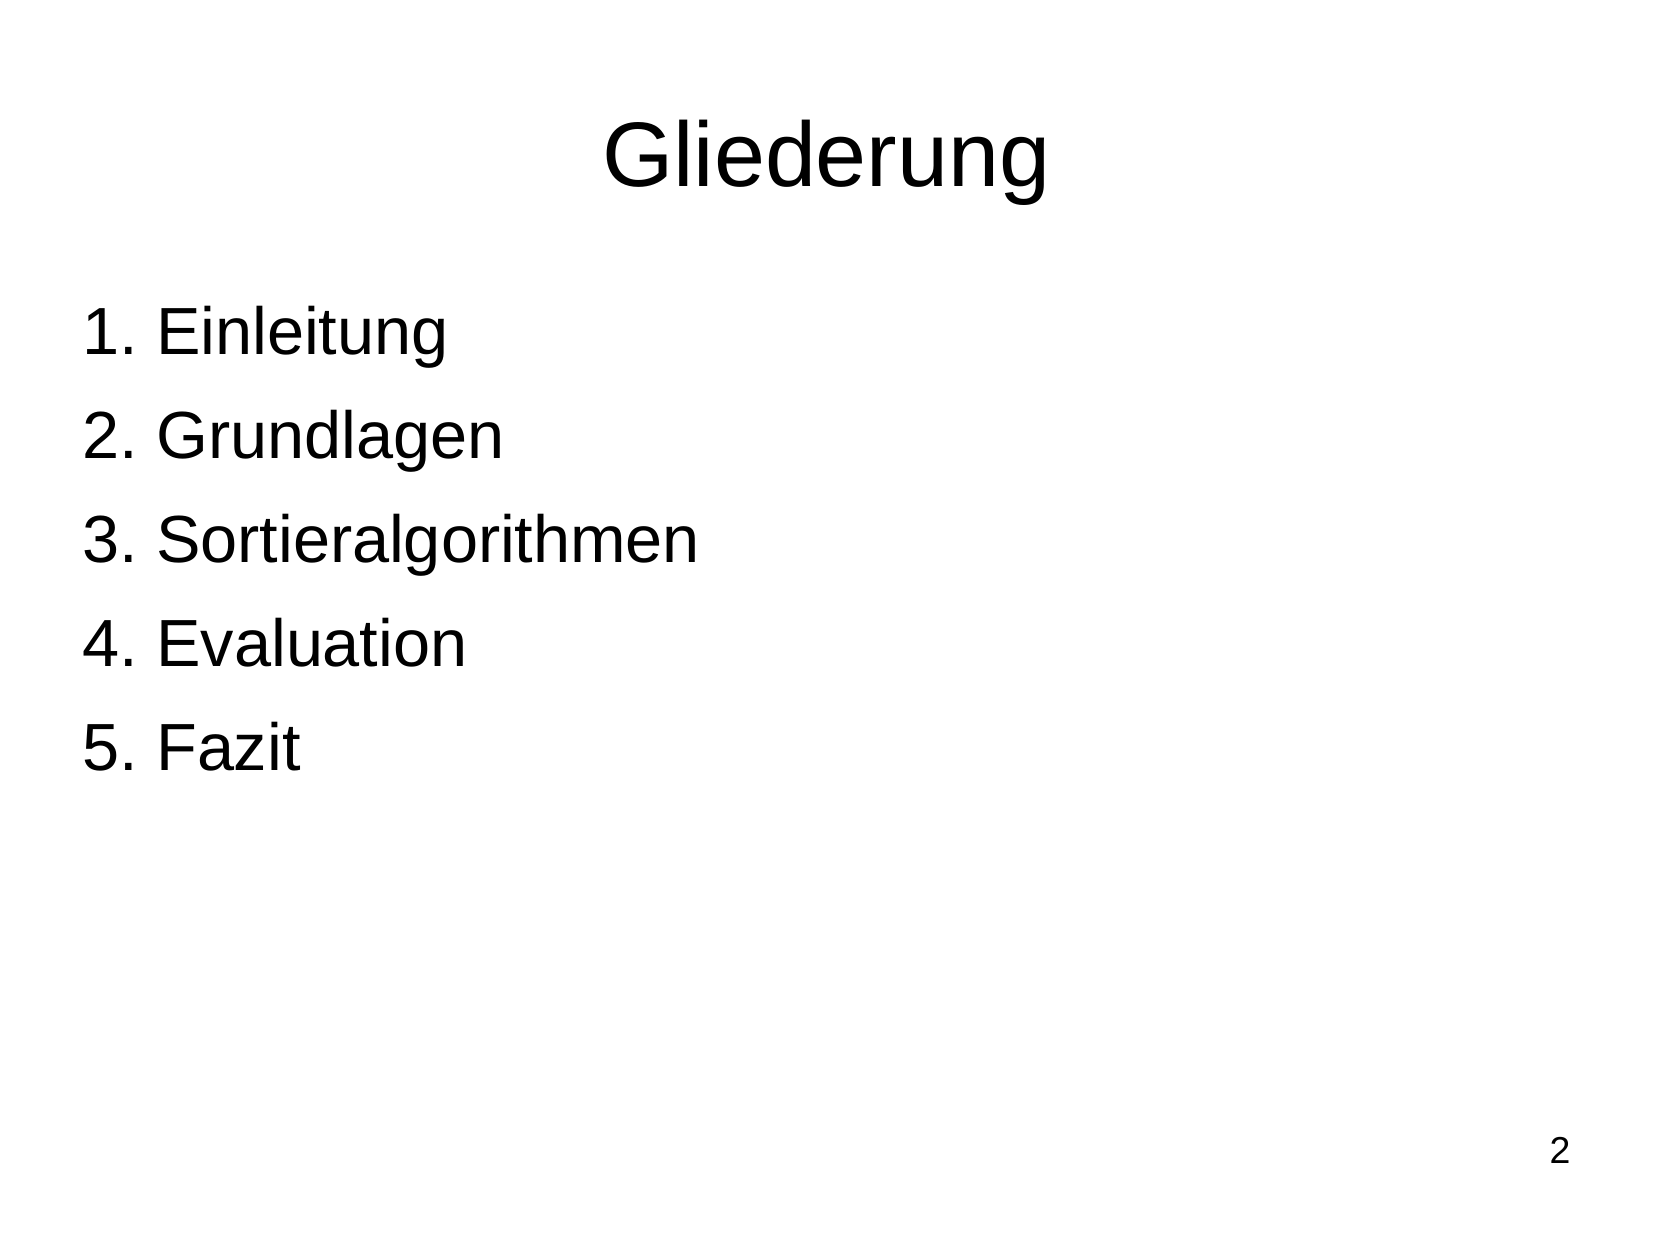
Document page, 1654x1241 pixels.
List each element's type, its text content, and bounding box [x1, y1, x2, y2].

list 1. Einleitung 2. Grundlagen 3. Sortieralgorithmen 4. Evaluation 5. Fazit [82, 290, 1571, 1109]
title Gliederung [82, 49, 1571, 257]
